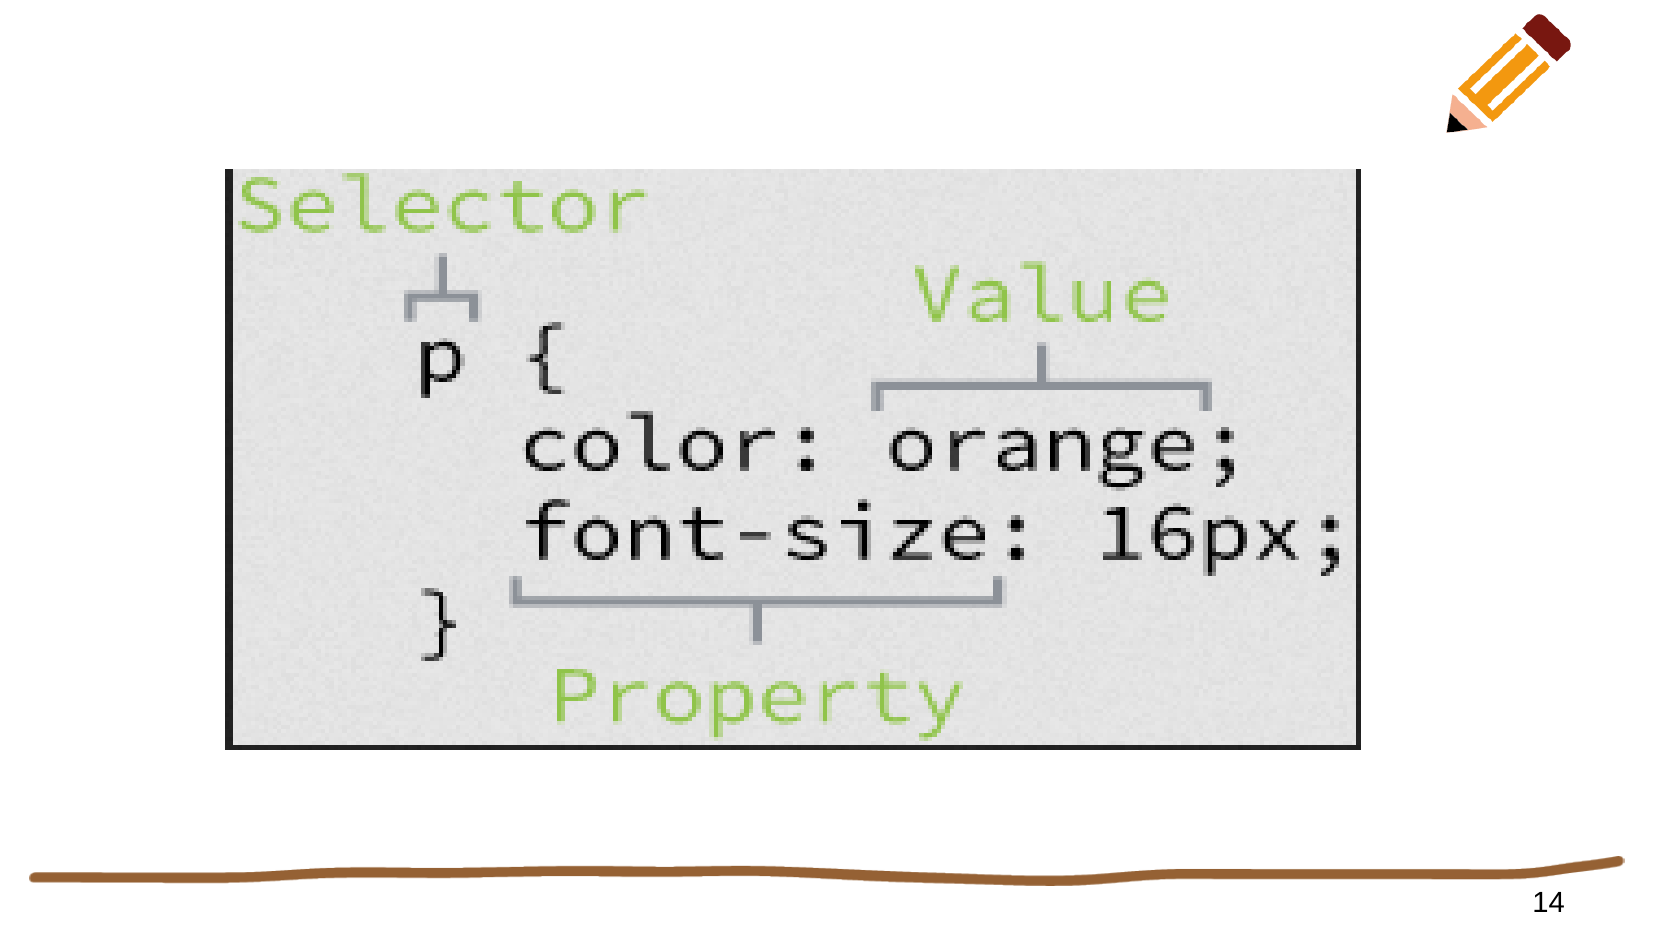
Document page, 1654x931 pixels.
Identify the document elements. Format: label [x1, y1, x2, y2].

picture [1446, 14, 1571, 133]
picture [29, 856, 1625, 886]
picture [225, 169, 1361, 751]
